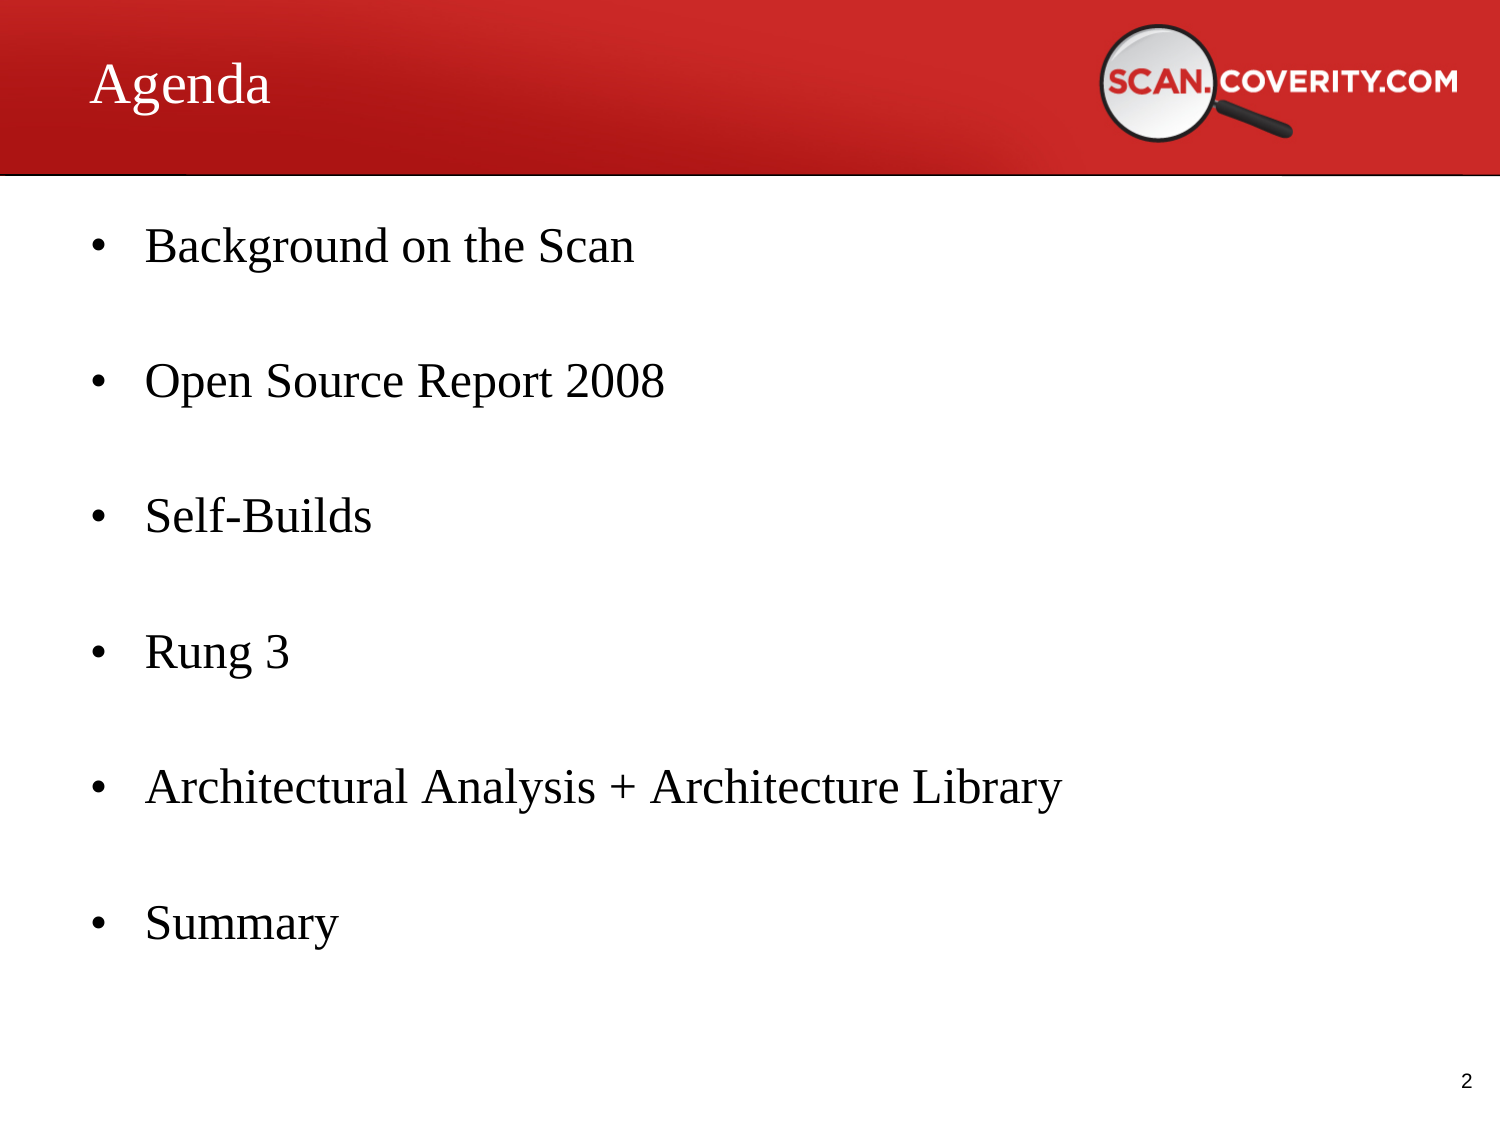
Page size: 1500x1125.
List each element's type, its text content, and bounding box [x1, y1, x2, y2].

title Agenda [74, 24, 1100, 143]
picture [0, 0, 1500, 174]
list Background on the Scan Open Source Report 2008 Self-Builds Rung 3 Architectural Analysis + Architecture Library Summary [75, 212, 1426, 1041]
